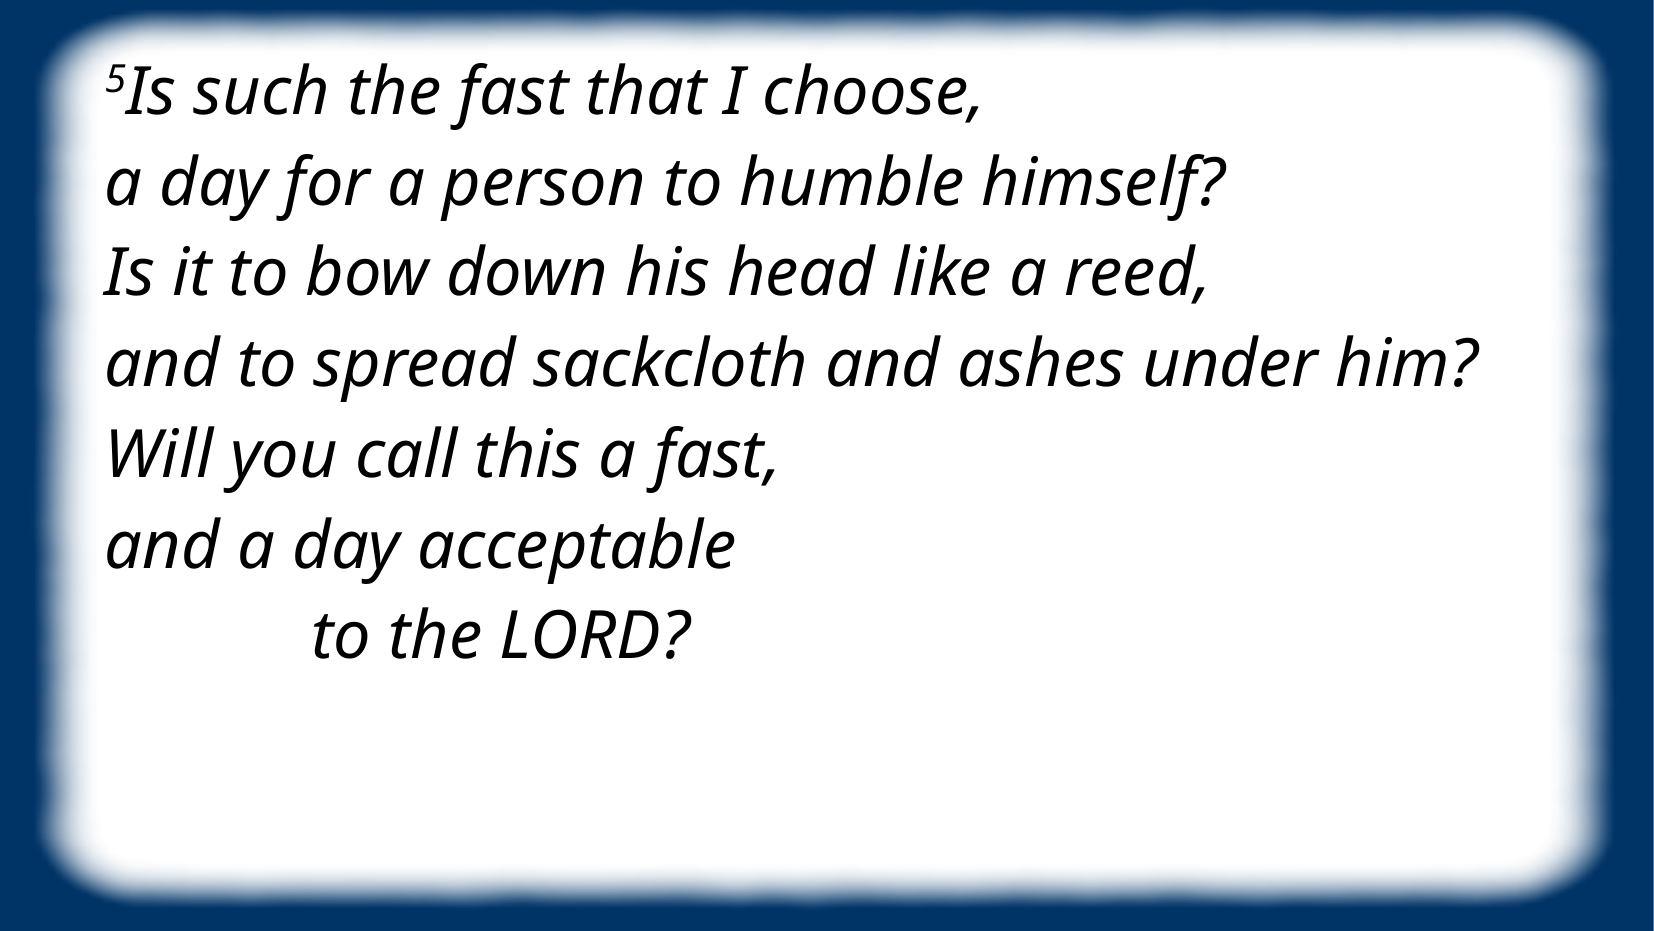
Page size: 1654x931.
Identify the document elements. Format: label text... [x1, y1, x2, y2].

text_box 5Is such the fast that I choose, a day for a person to humble himself? Is it to bow down his head like a reed, and to spread sackcloth and ashes under him? Will you call this a fast, and a day acceptable to the LORD? [90, 35, 1546, 672]
picture [0, 0, 1654, 931]
